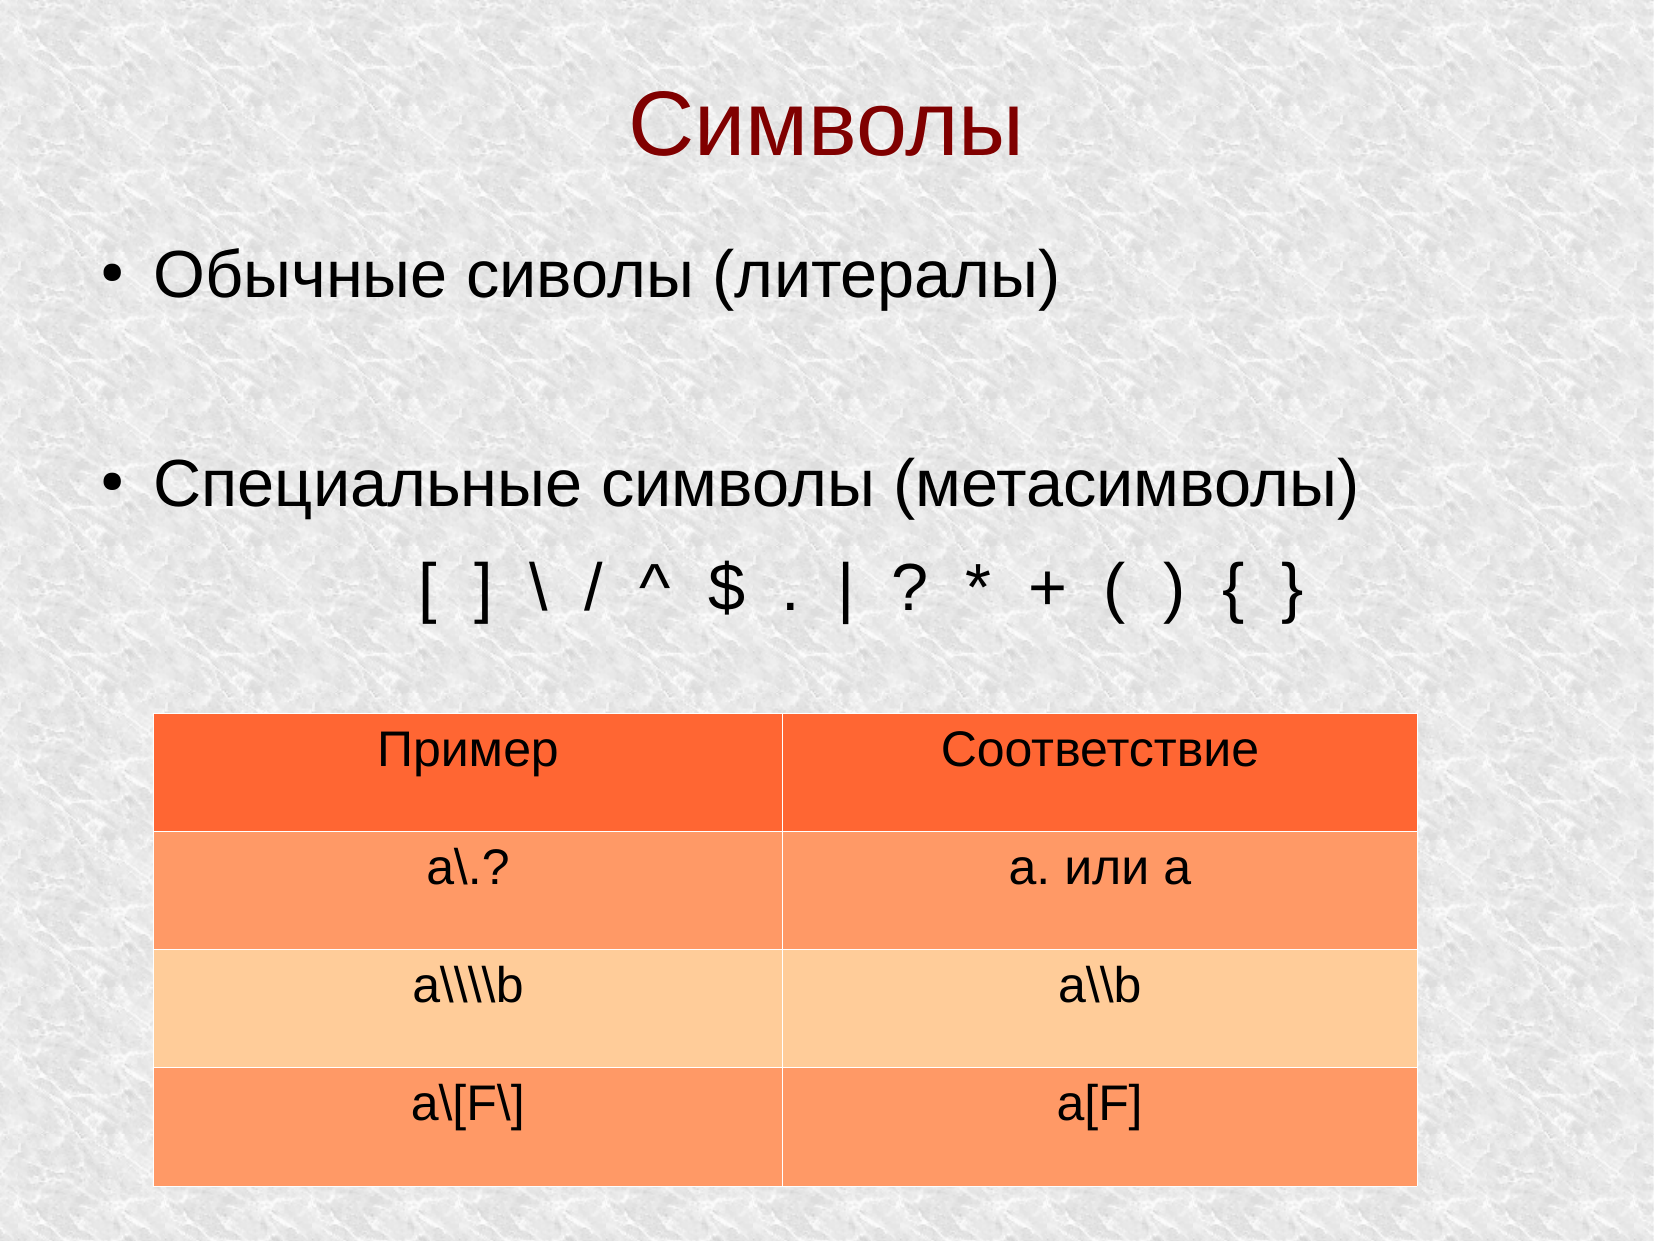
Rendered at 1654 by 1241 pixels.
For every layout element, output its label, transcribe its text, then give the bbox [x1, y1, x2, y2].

table_header Соответствие [783, 714, 1417, 831]
list Обычные сиволы (литералы) Специальные символы (метасимволы) [ ] \ / ^ $ . | ? * + ( ) { } [82, 237, 1571, 662]
table_header Пример [154, 714, 782, 831]
table_cell a\\\\b [154, 950, 782, 1067]
table_cell a[F] [783, 1068, 1417, 1186]
picture [0, 0, 1654, 1241]
table_cell a\\b [783, 950, 1417, 1067]
table_cell a\.? [154, 832, 782, 949]
table_cell a. или a [783, 832, 1417, 949]
table_cell a\[F\] [154, 1068, 782, 1186]
title Символы [82, 70, 1571, 178]
